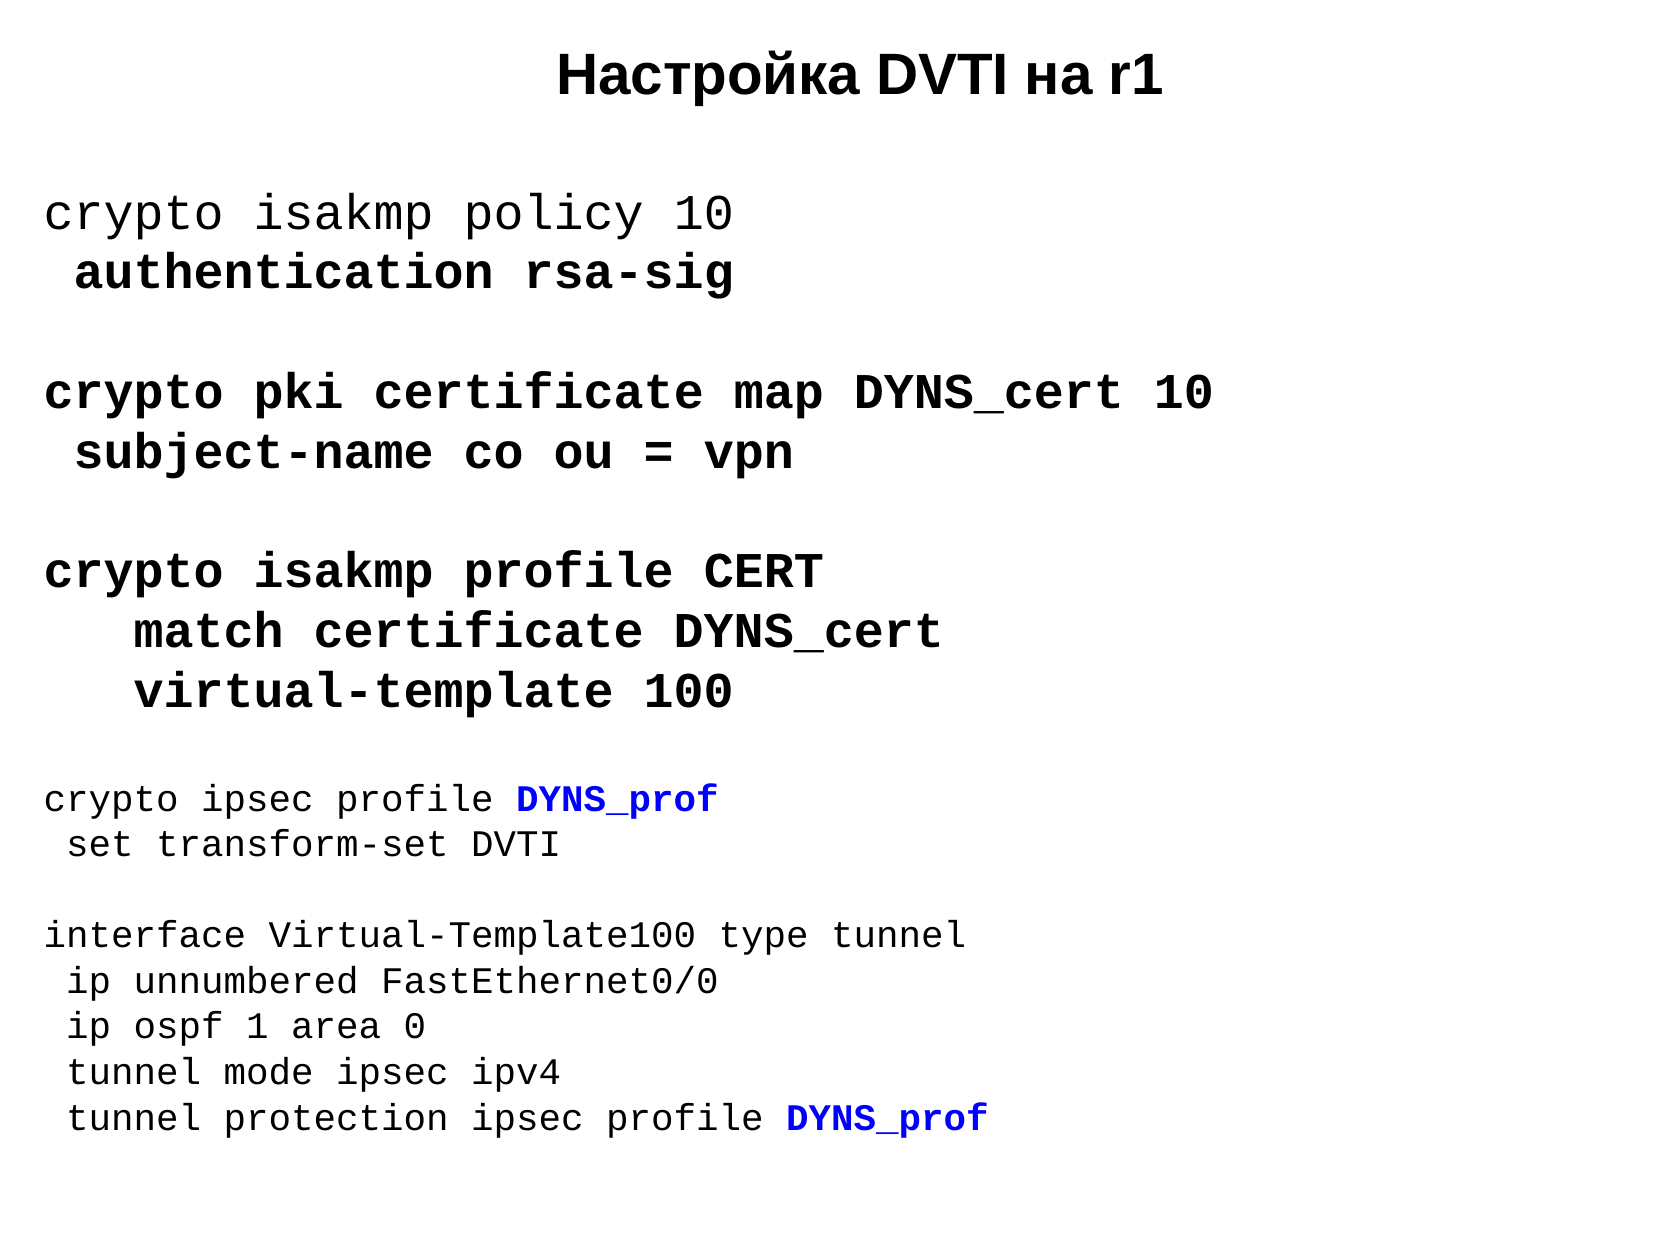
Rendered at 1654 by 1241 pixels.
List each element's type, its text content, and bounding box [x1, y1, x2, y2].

list crypto isakmp policy 10 authentication rsa-sig crypto pki certificate map DYNS_cert 10 subject-name co ou = vpn crypto isakmp profile CERT match certificate DYNS_cert virtual-template 100 crypto ipsec profile DYNS_prof set transform-set DVTI interface Virtual-Template100 type tunnel ip unnumbered FastEthernet0/0 ip ospf 1 area 0 tunnel mode ipsec ipv4 tunnel protection ipsec profile DYNS_prof [37, 187, 1613, 1126]
text_box Настройка DVTI на r1 [123, 41, 1597, 113]
